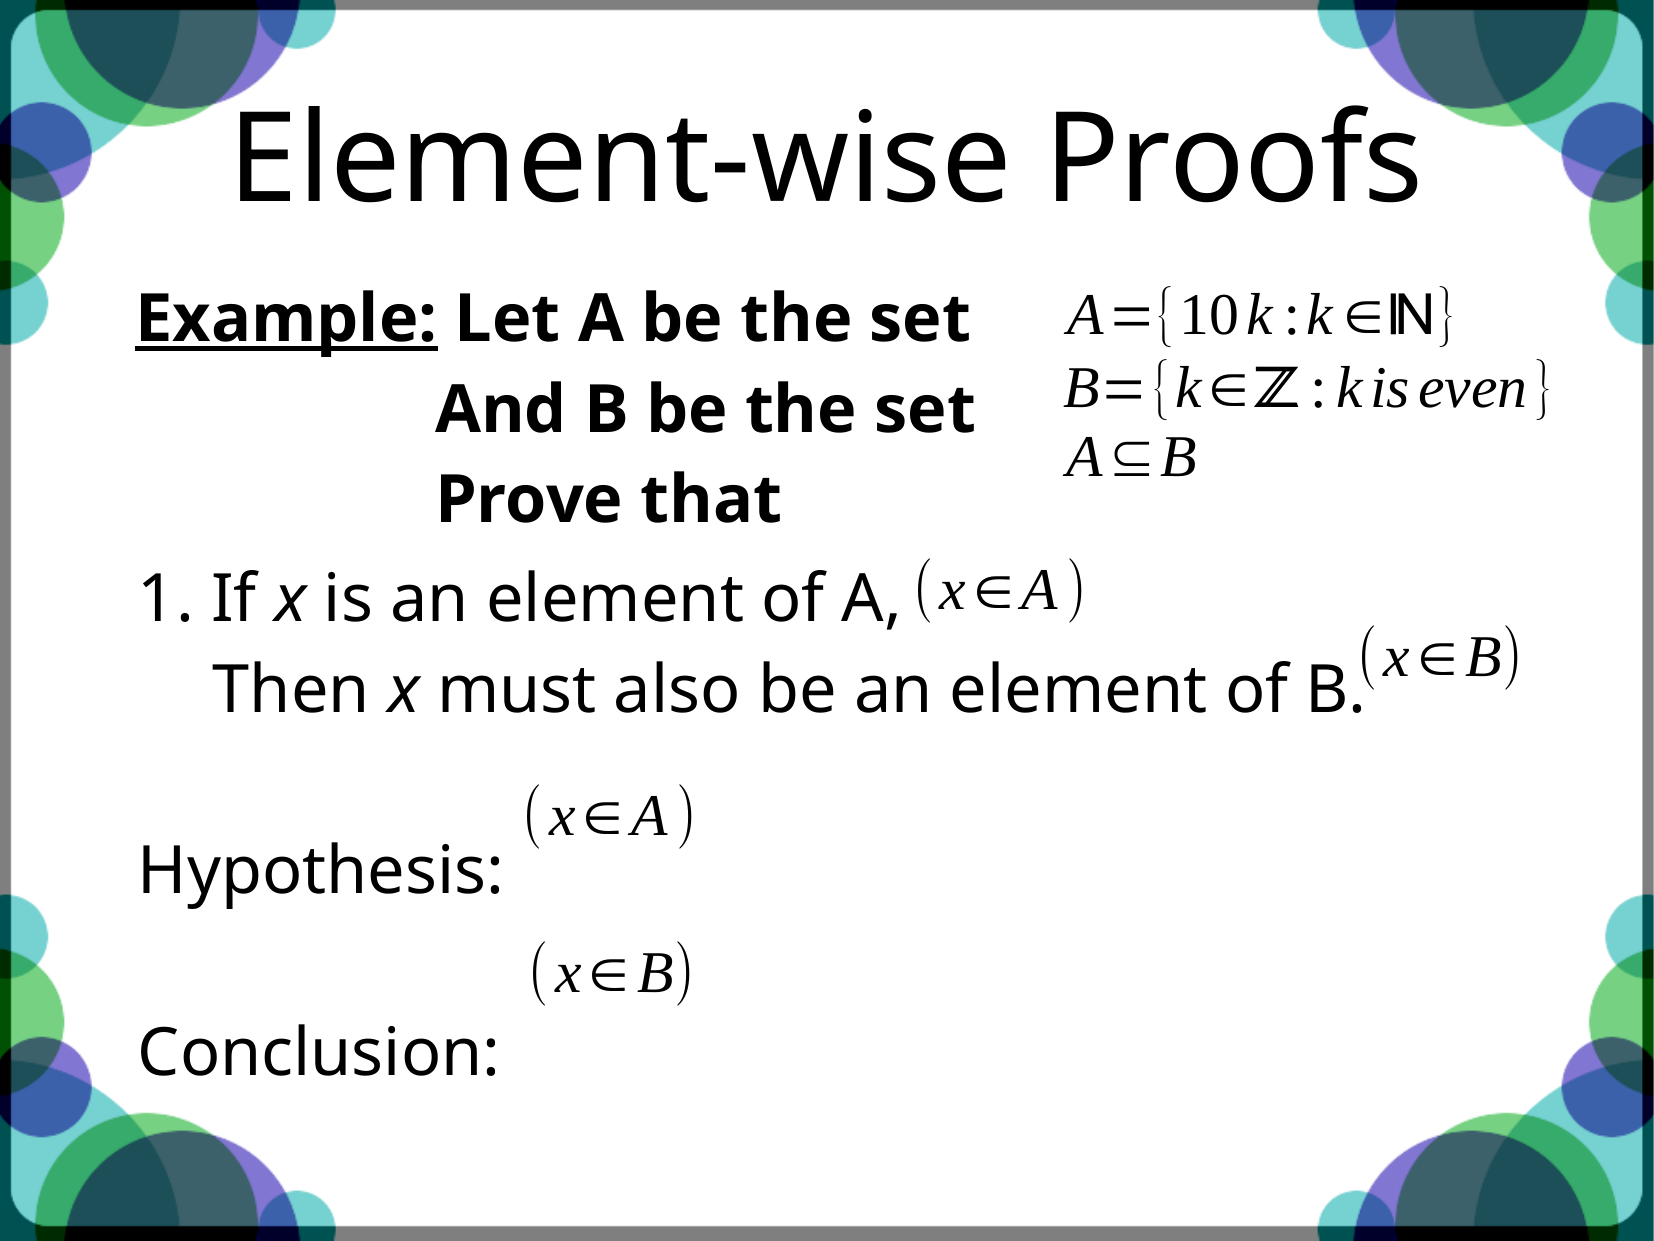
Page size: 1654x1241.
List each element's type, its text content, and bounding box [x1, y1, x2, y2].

text_box 1. If x is an element of A, Then x must also be an element of B. Hypothesis: Conclusion: [137, 550, 1533, 999]
chart [513, 937, 711, 1009]
chart [1342, 620, 1539, 692]
picture [0, 0, 1654, 1241]
title Element-wise Proofs [82, 49, 1571, 257]
chart [1044, 278, 1570, 491]
chart [507, 779, 710, 851]
chart [898, 554, 1101, 626]
text_box Example: Let A be the set And B be the set Prove that [135, 270, 1531, 522]
